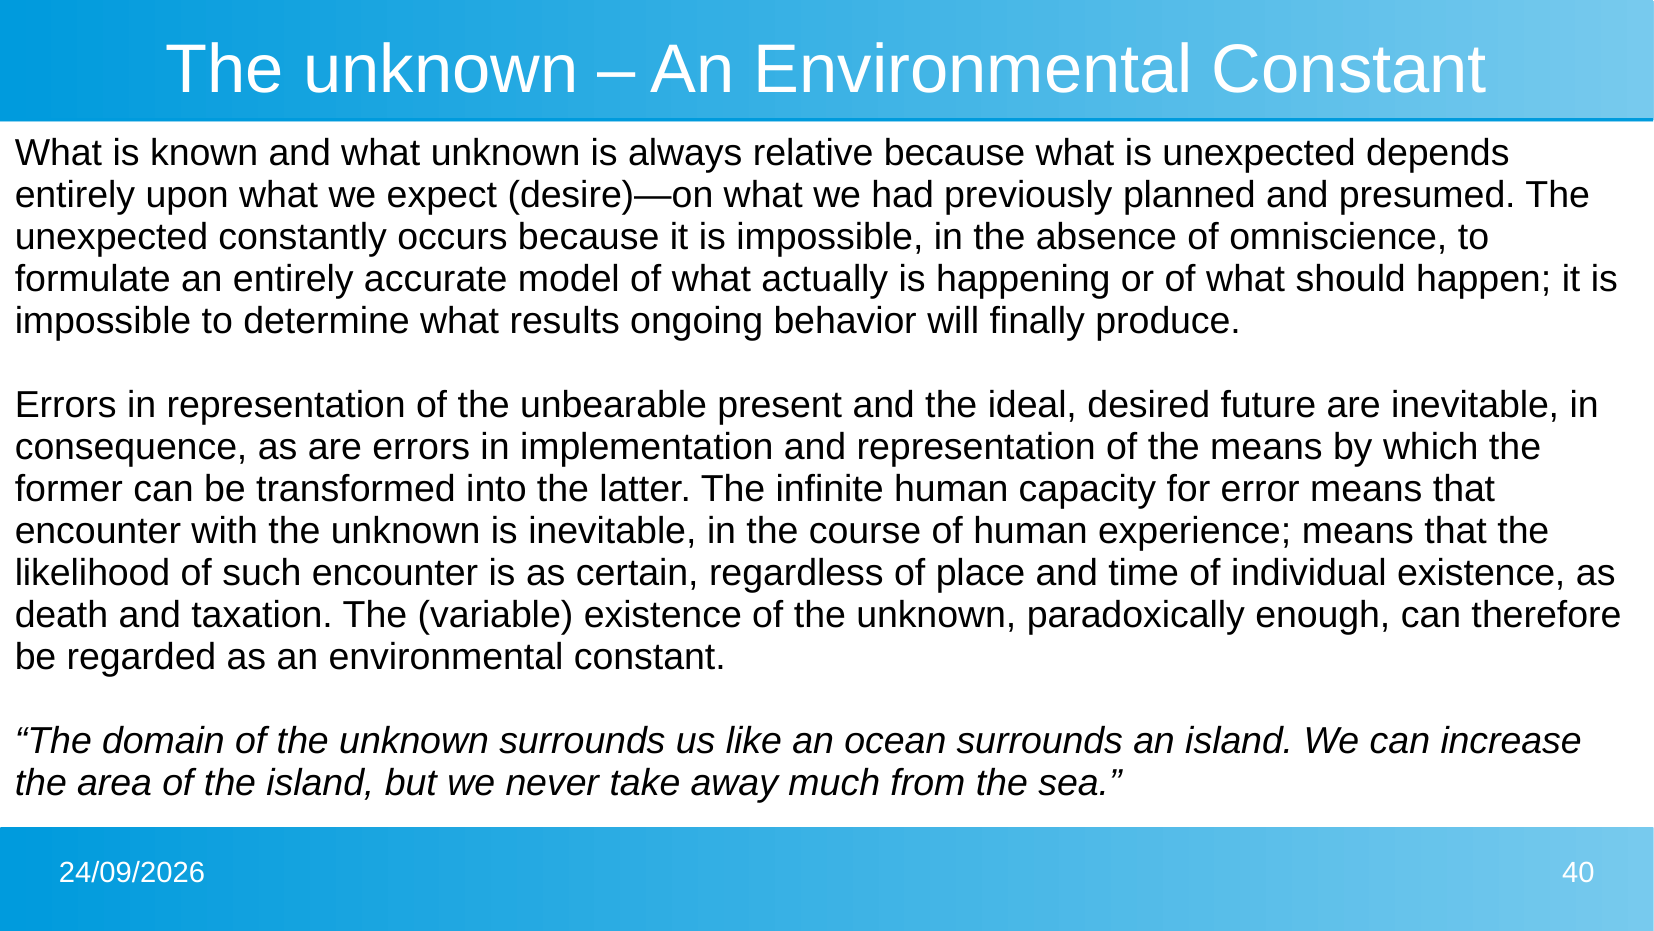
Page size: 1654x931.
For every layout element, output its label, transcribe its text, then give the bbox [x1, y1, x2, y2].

text_box What is known and what unknown is always relative because what is unexpected depends entirely upon what we expect (desire)—on what we had previously planned and presumed. The unexpected constantly occurs because it is impossible, in the absence of omniscience, to formulate an entirely accurate model of what actually is happening or of what should happen; it is impossible to determine what results ongoing behavior will finally produce. Errors in representation of the unbearable present and the ideal, desired future are inevitable, in consequence, as are errors in implementation and representation of the means by which the former can be transformed into the latter. The infinite human capacity for error means that encounter with the unknown is inevitable, in the course of human experience; means that the likelihood of such encounter is as certain, regardless of place and time of individual existence, as death and taxation. The (variable) existence of the unknown, paradoxically enough, can therefore be regarded as an environmental constant. “The domain of the unknown surrounds us like an ocean surrounds an island. We can increase the area of the island, but we never take away much from the sea.” [0, 124, 1654, 853]
title The unknown – An Environmental Constant [59, 29, 1595, 108]
